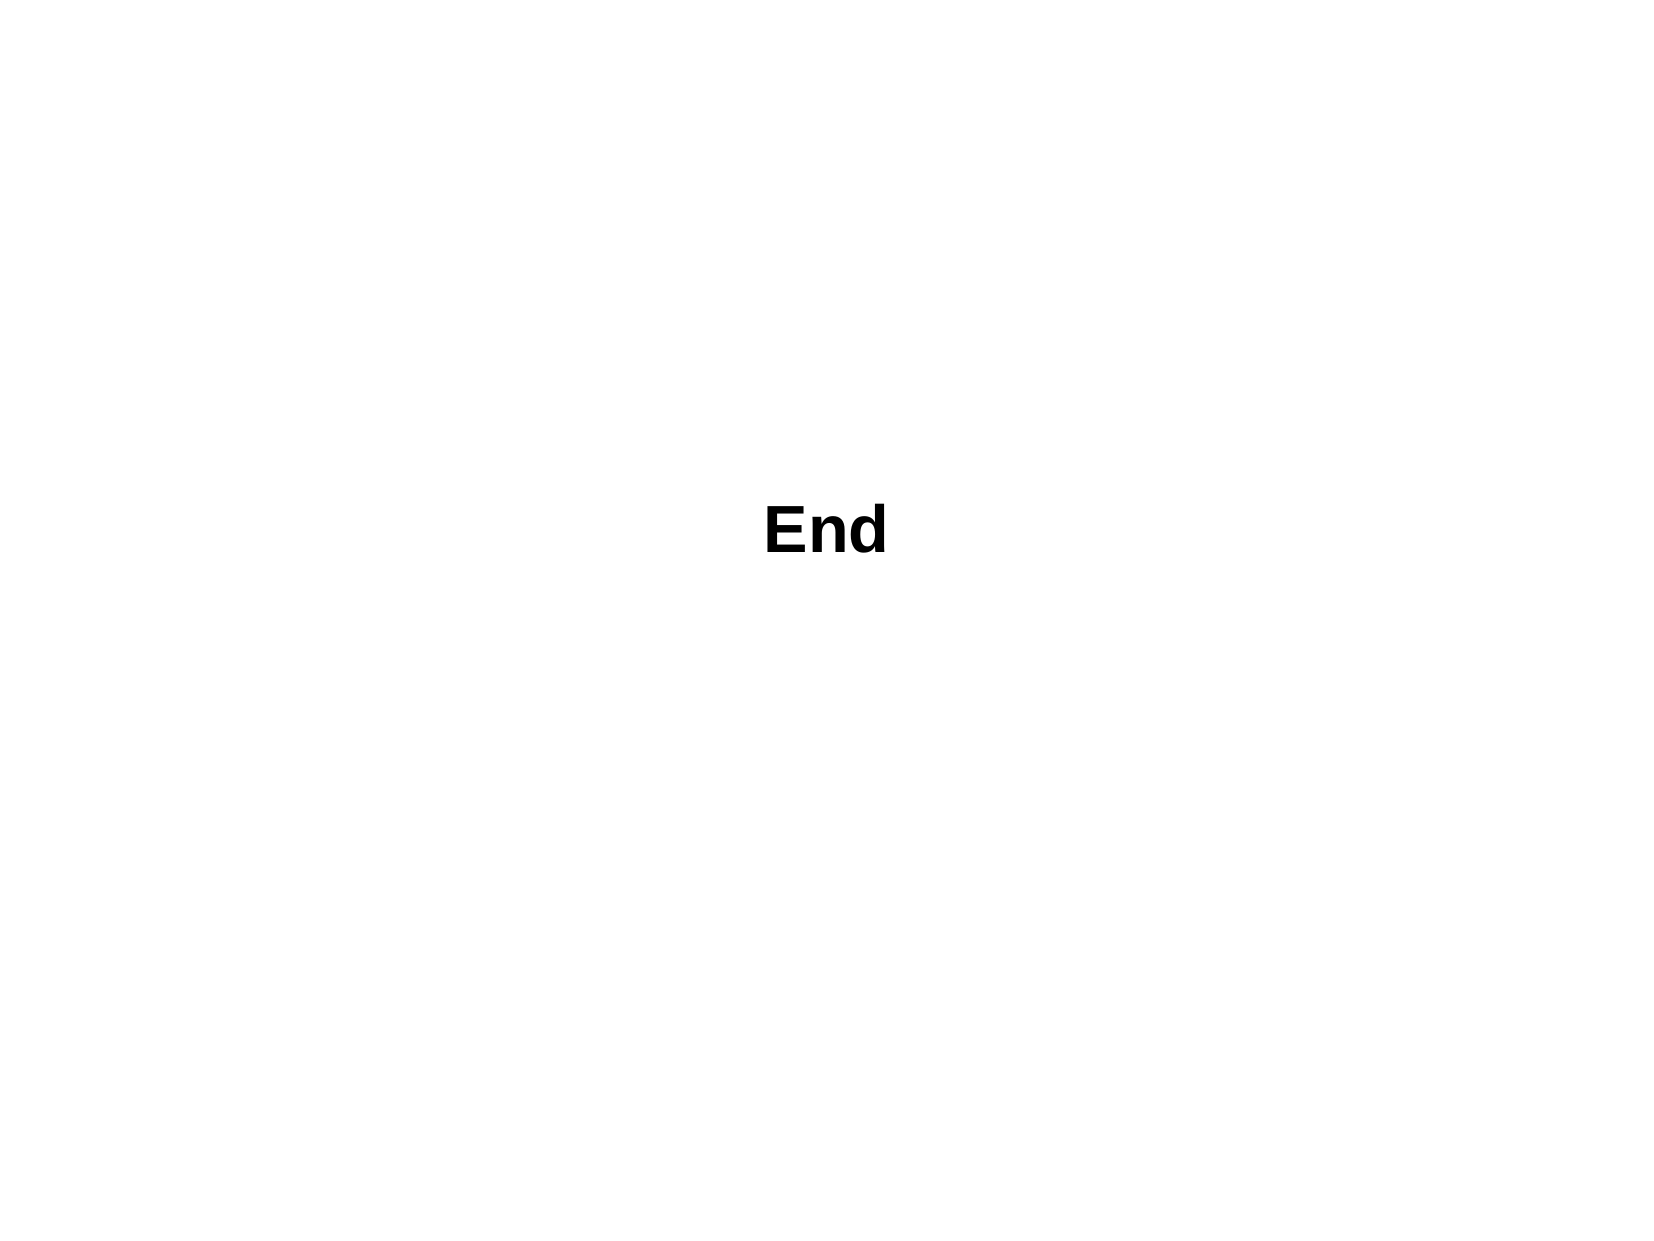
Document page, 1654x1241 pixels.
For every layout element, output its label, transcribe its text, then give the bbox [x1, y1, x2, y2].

subtitle End [82, 49, 1571, 1010]
